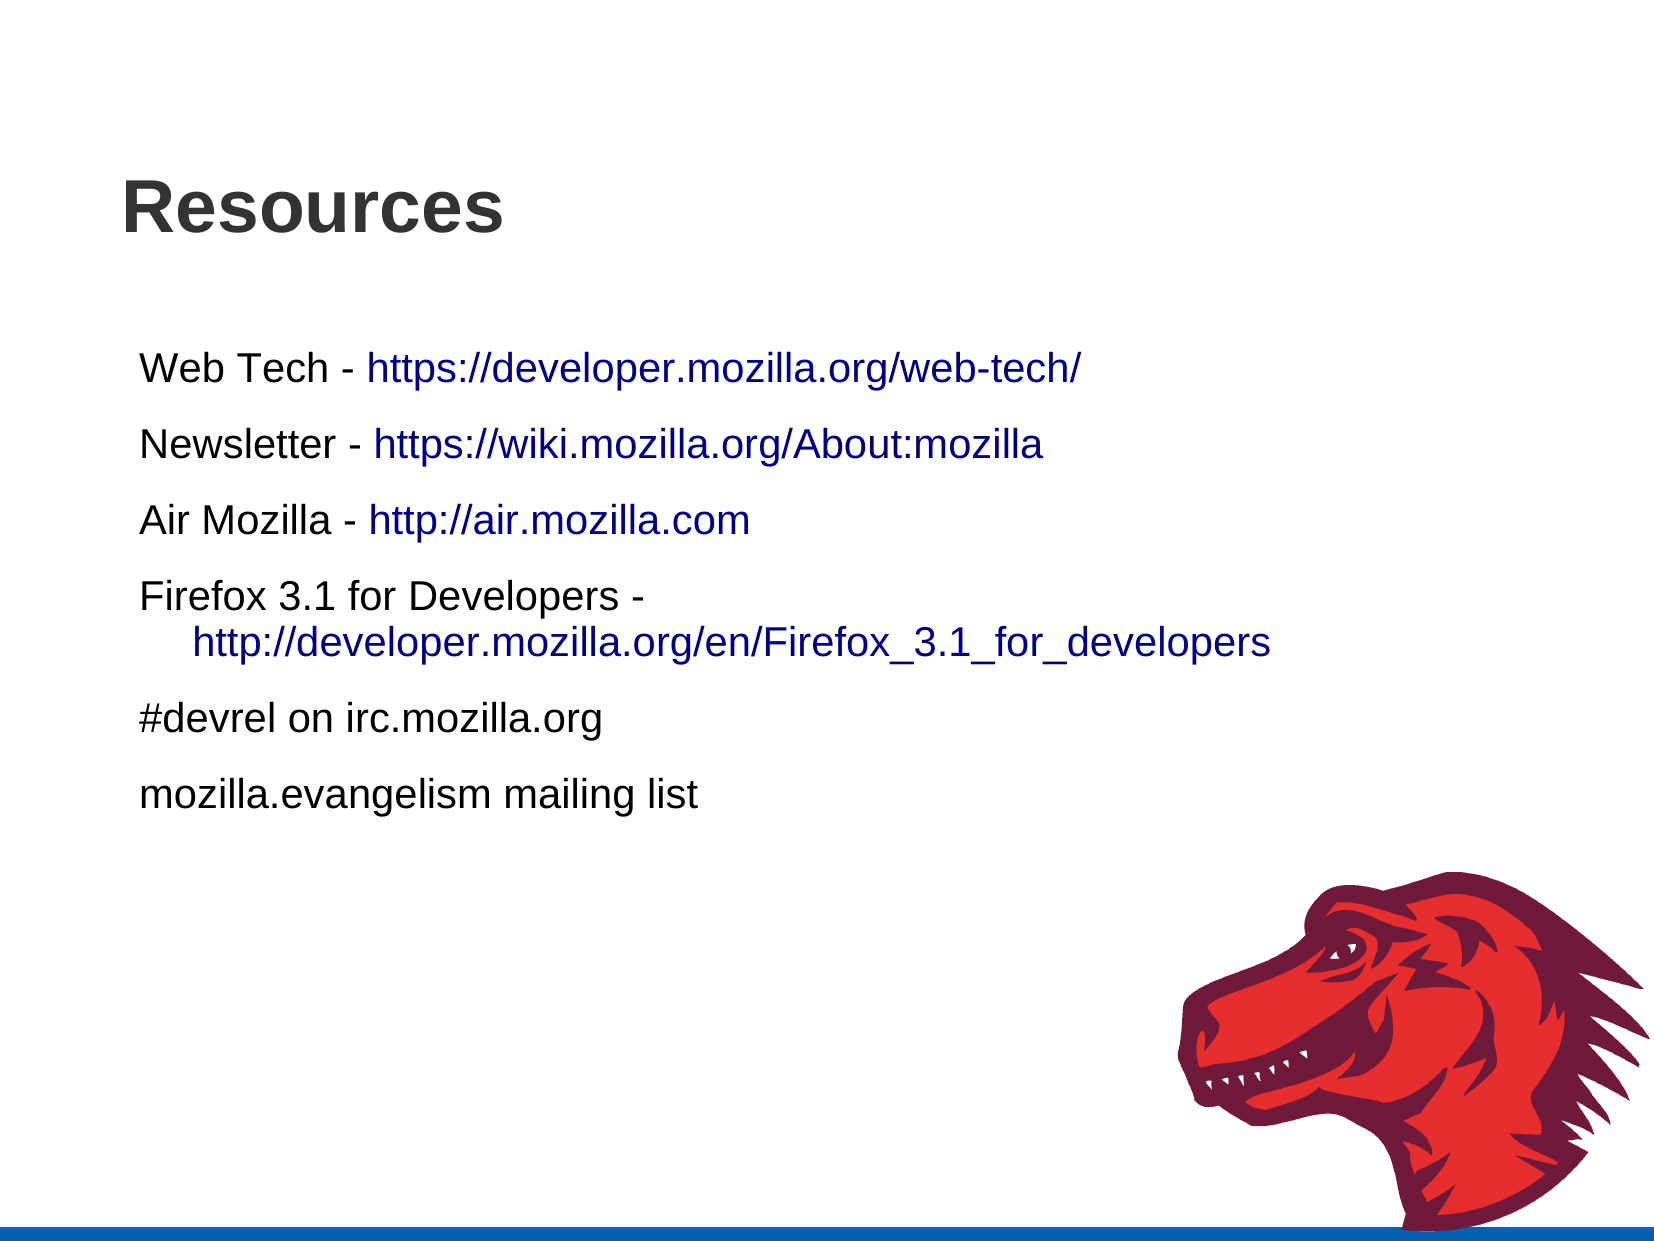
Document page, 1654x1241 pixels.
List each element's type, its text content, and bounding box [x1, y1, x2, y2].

picture [1171, 872, 1654, 1241]
list Web Tech - https://developer.mozilla.org/web-tech/ Newsletter - https://wiki.mozilla.org/About:mozilla Air Mozilla - http://air.mozilla.com Firefox 3.1 for Developers - http://developer.mozilla.org/en/Firefox_3.1_for_developers #devrel on irc.mozilla.org mozilla.evangelism mailing list [121, 344, 1534, 1112]
title Resources [121, 110, 1534, 303]
